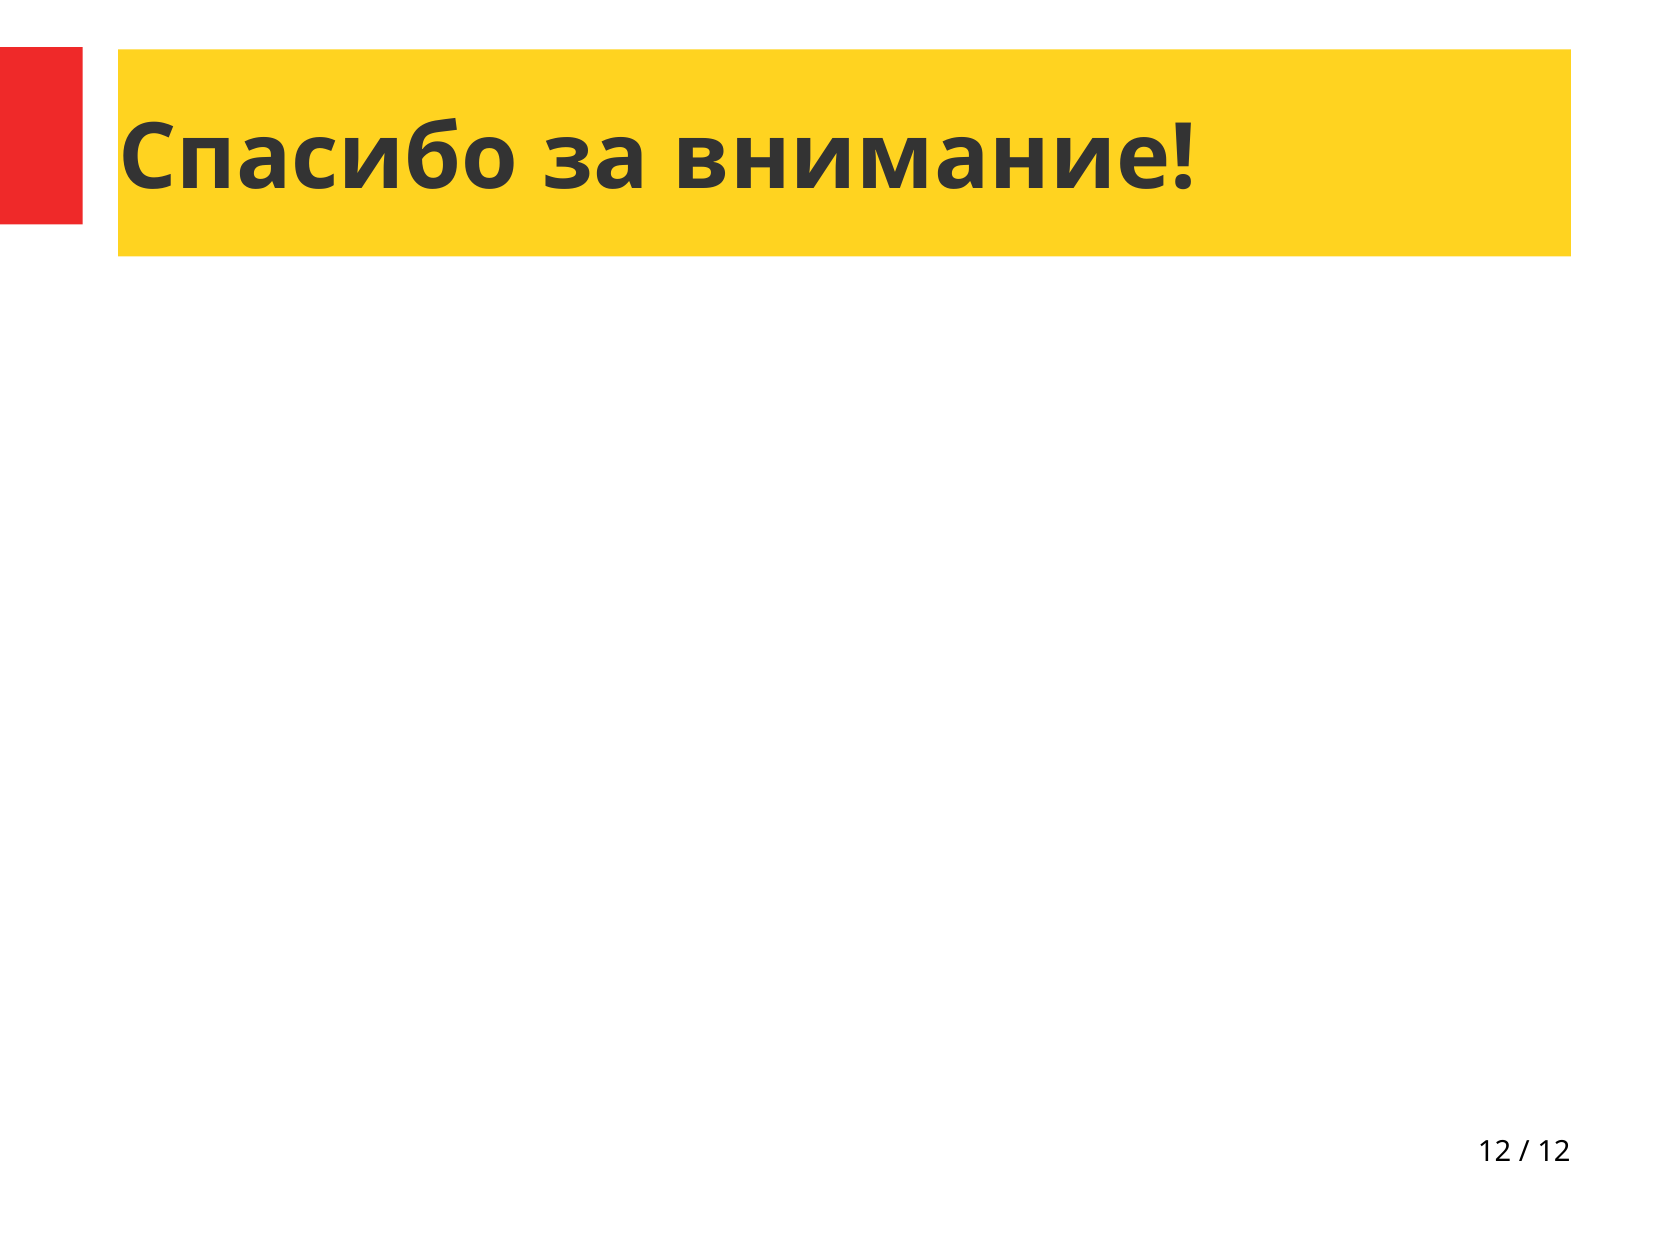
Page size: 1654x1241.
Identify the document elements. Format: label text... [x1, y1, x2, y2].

title Спасибо за внимание! [118, 49, 1571, 257]
